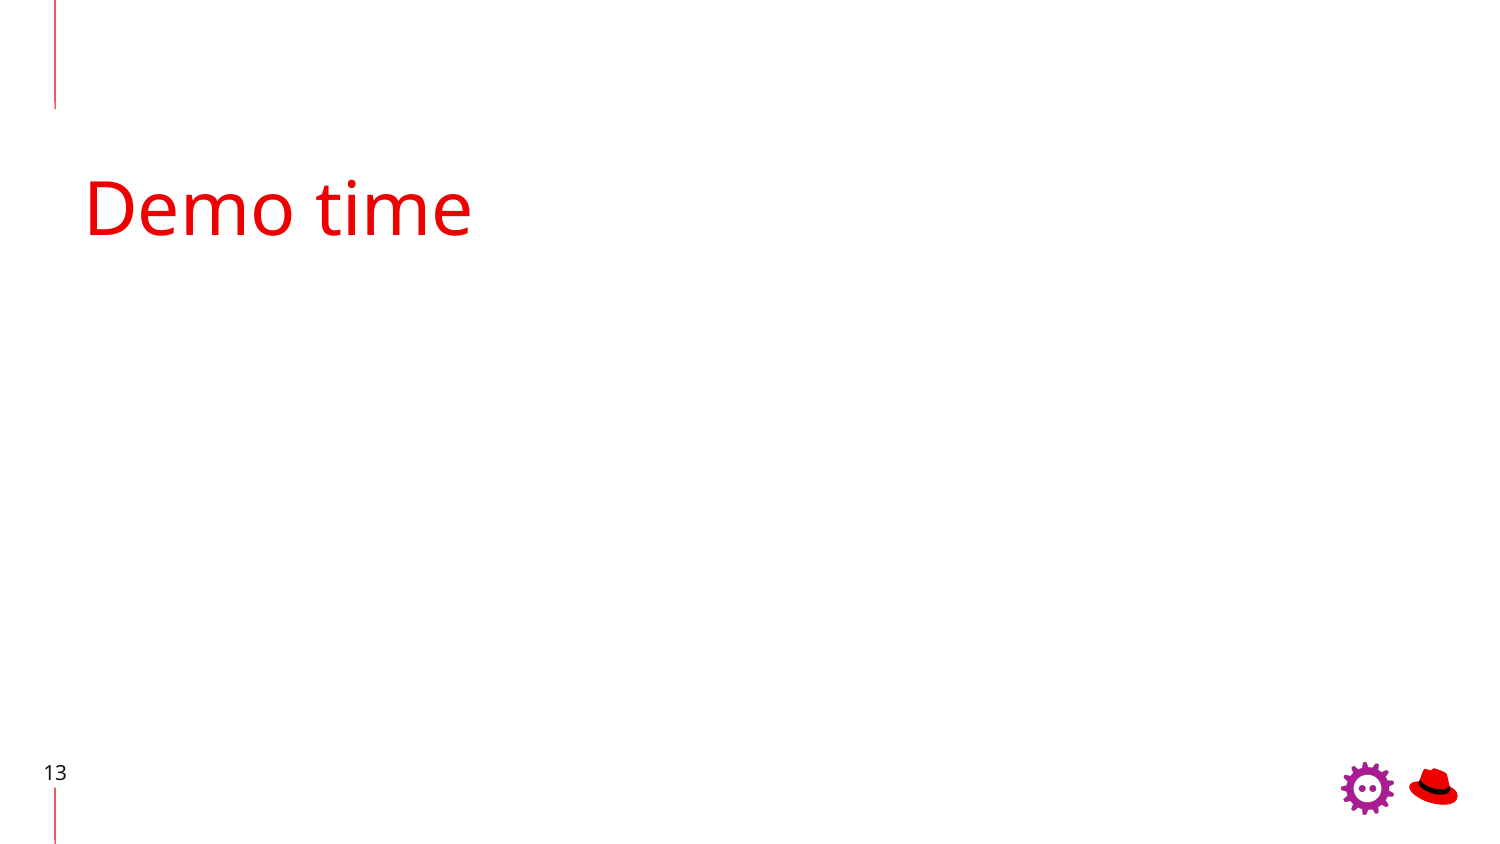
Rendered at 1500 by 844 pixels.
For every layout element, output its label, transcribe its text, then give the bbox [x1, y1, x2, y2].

title Demo time [83, 160, 559, 410]
slide_number <number> [21, 774, 89, 788]
picture [1341, 762, 1394, 815]
picture [1409, 768, 1458, 805]
